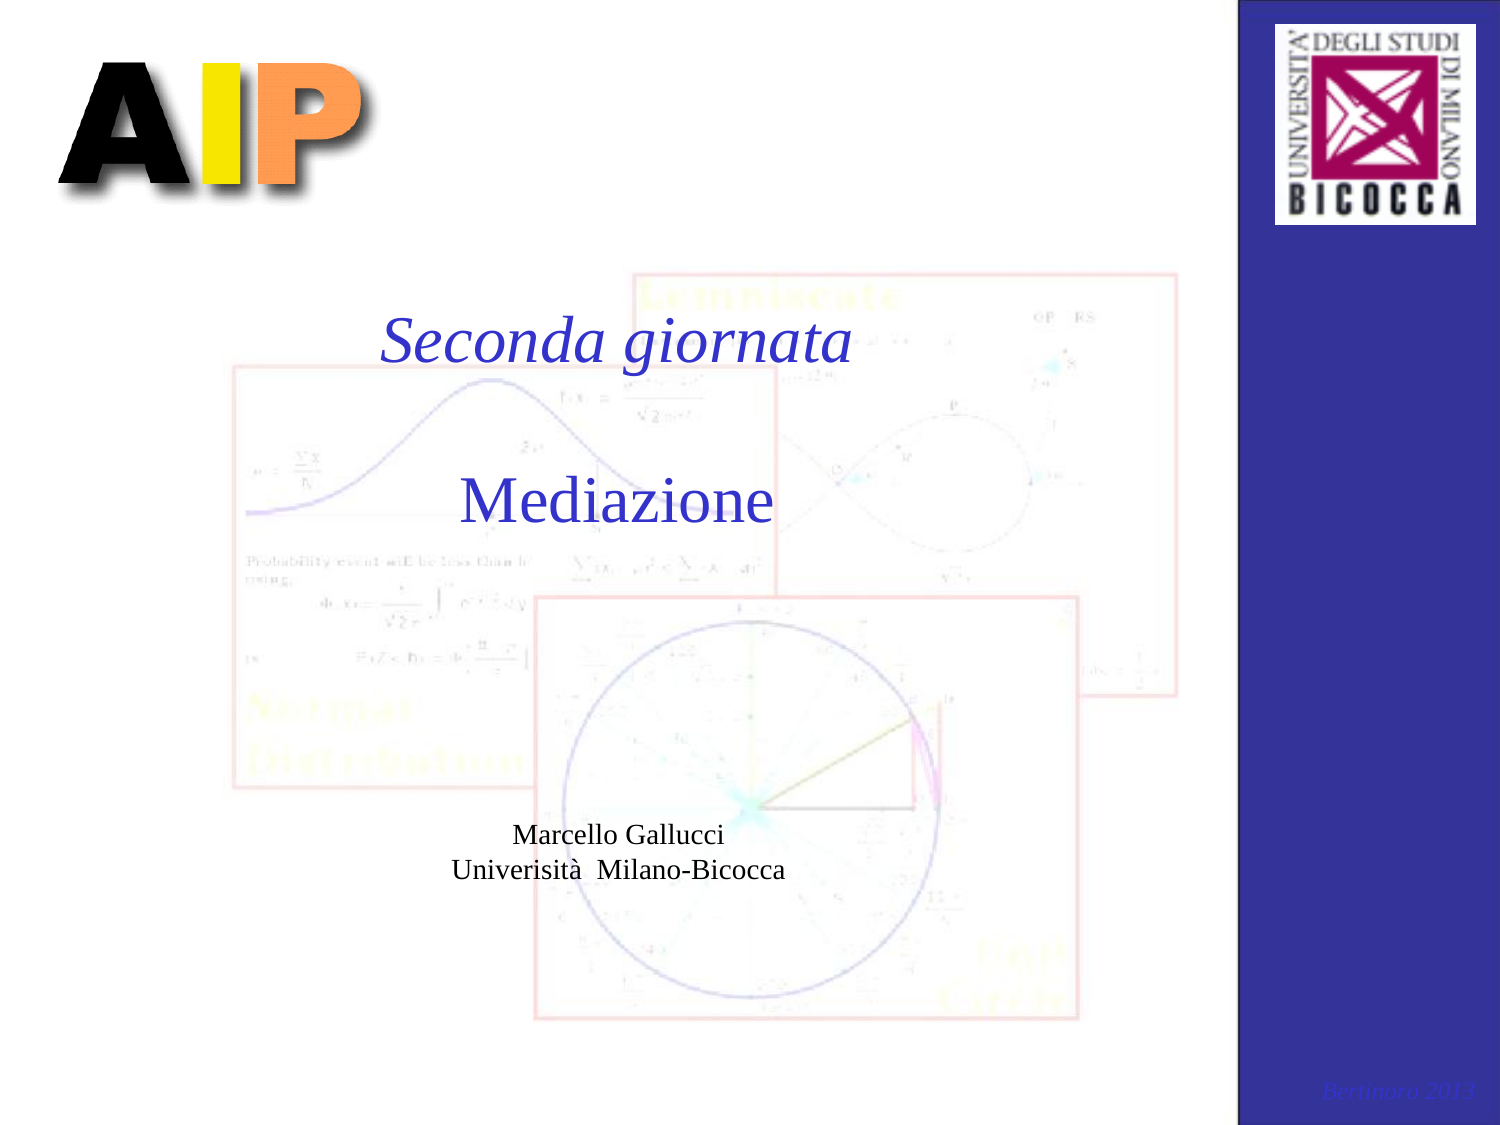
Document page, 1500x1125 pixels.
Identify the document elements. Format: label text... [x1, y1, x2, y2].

text_box Marcello Gallucci Univerisità Milano-Bicocca [0, 799, 1238, 900]
picture [0, 0, 1500, 1125]
text_box Bertinoro 2013 [600, 1066, 1491, 1113]
title Seconda giornata Mediazione [18, 288, 1218, 704]
